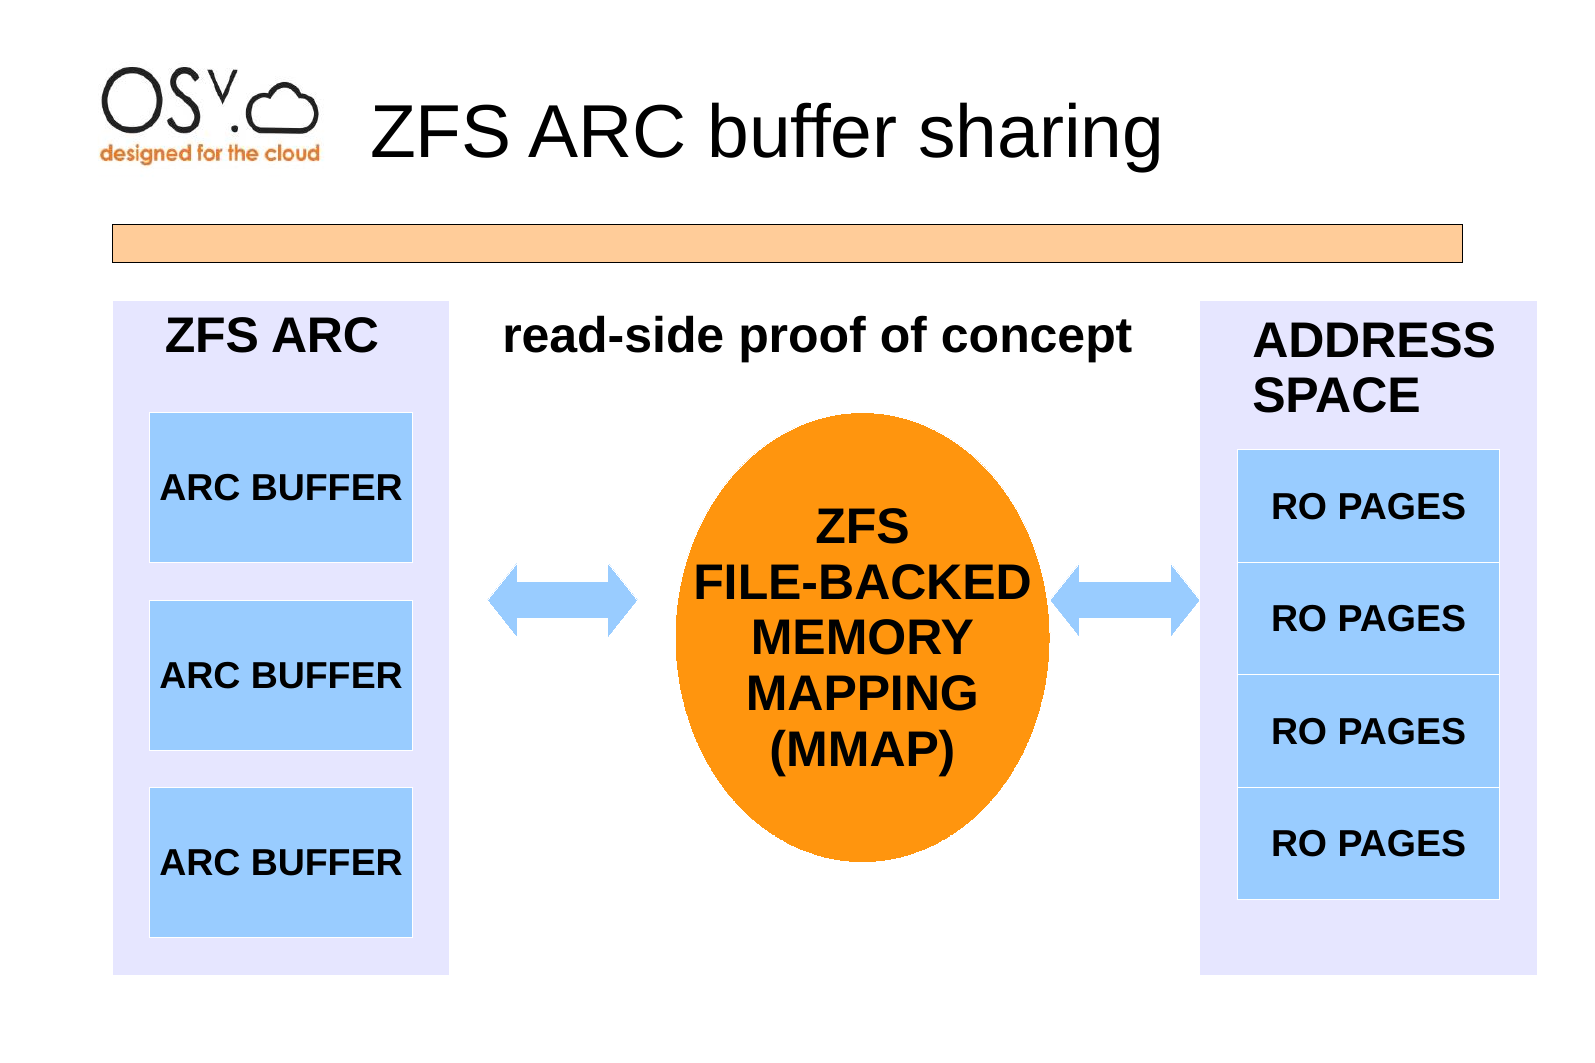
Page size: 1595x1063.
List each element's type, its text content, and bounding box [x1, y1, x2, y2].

text_box [1050, 300, 1538, 976]
text_box RO PAGES [1237, 562, 1500, 674]
text_box ADDRESS SPACE [1237, 304, 1538, 431]
text_box ARC BUFFER [149, 600, 413, 751]
text_box RO PAGES [1237, 674, 1500, 787]
text_box [487, 562, 638, 638]
text_box [112, 224, 1463, 263]
text_box ARC BUFFER [149, 787, 413, 938]
text_box ZFS FILE-BACKED MEMORY MAPPING (MMAP) [675, 412, 1051, 863]
text_box ZFS ARC [150, 300, 451, 371]
text_box ARC BUFFER [149, 412, 413, 563]
text_box read-side proof of concept [487, 300, 1163, 371]
text_box RO PAGES [1237, 787, 1500, 900]
text_box RO PAGES [1237, 449, 1500, 562]
picture [83, 37, 338, 186]
title ZFS ARC buffer sharing [79, 42, 1515, 220]
text_box [112, 300, 450, 976]
